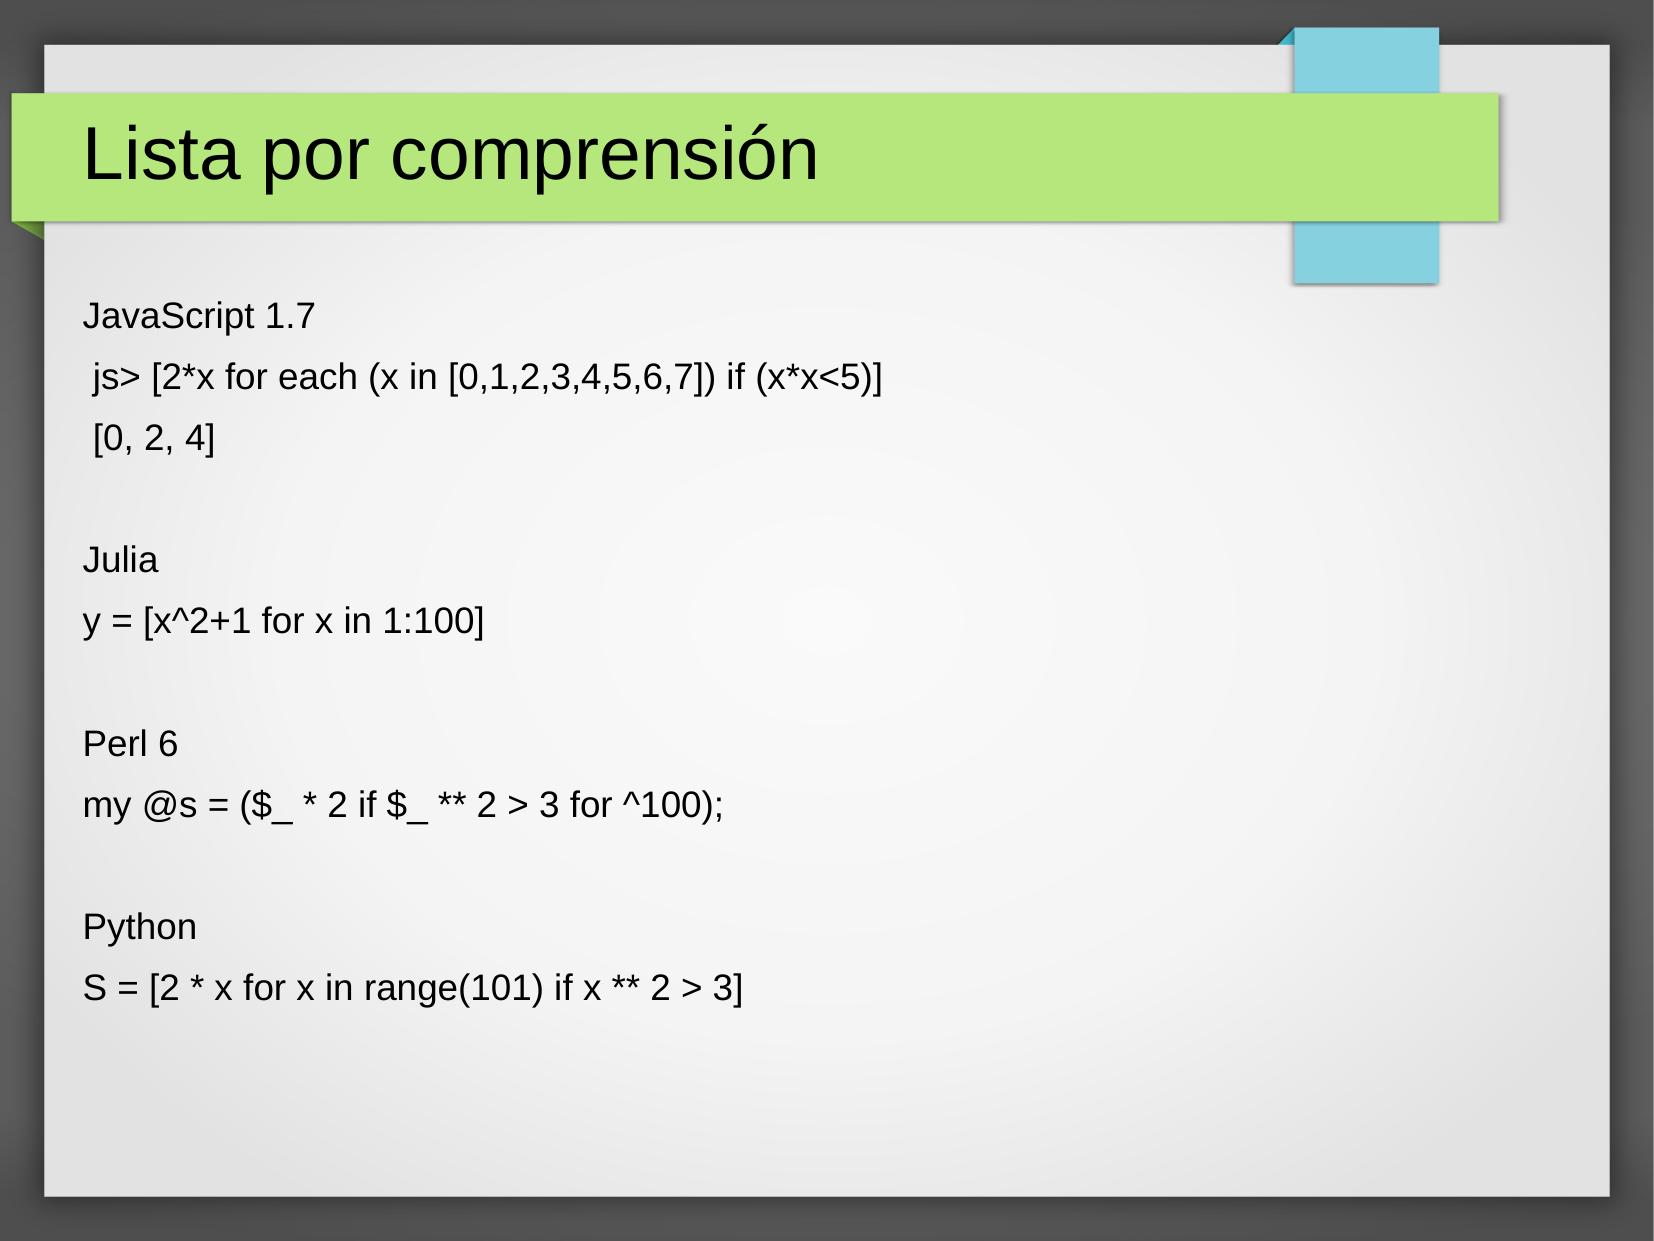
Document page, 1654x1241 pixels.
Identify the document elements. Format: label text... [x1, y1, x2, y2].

list JavaScript 1.7 js> [2*x for each (x in [0,1,2,3,4,5,6,7]) if (x*x<5)] [0, 2, 4] Julia y = [x^2+1 for x in 1:100] Perl 6 my @s = ($_ * 2 if $_ ** 2 > 3 for ^100); Python S = [2 * x for x in range(101) if x ** 2 > 3] [82, 295, 1571, 1015]
title Lista por comprensión [82, 94, 1264, 213]
picture [0, 0, 1654, 1241]
